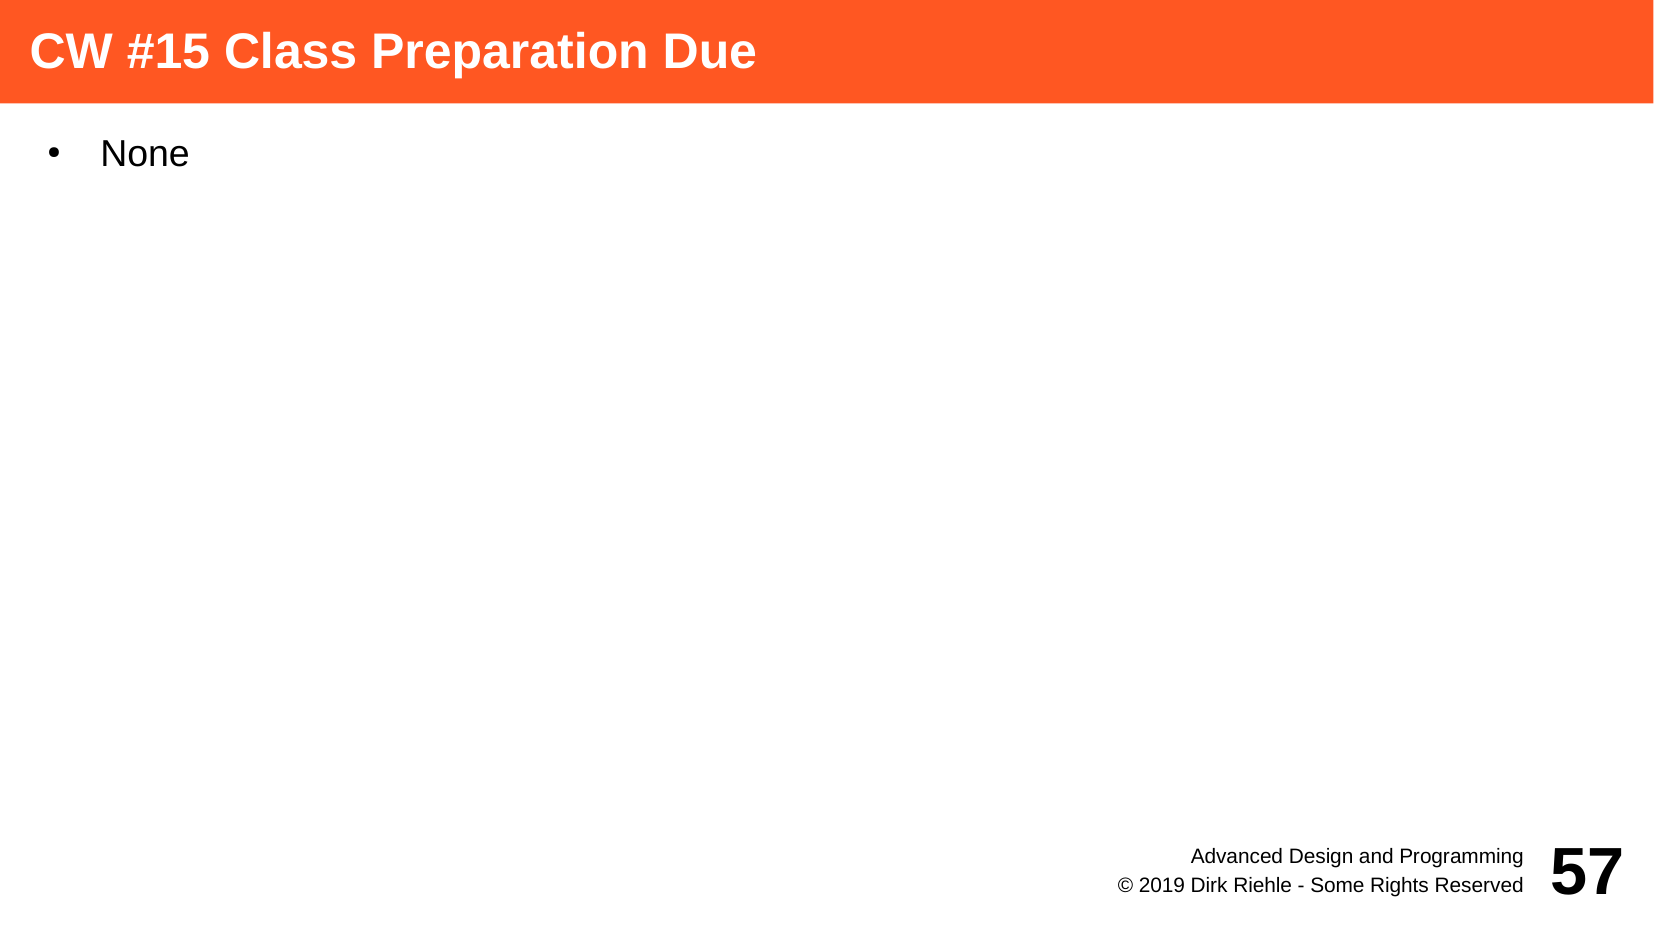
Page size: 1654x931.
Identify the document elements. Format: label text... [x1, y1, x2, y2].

title CW #15 Class Preparation Due [0, 0, 1654, 104]
list None [29, 132, 1625, 813]
